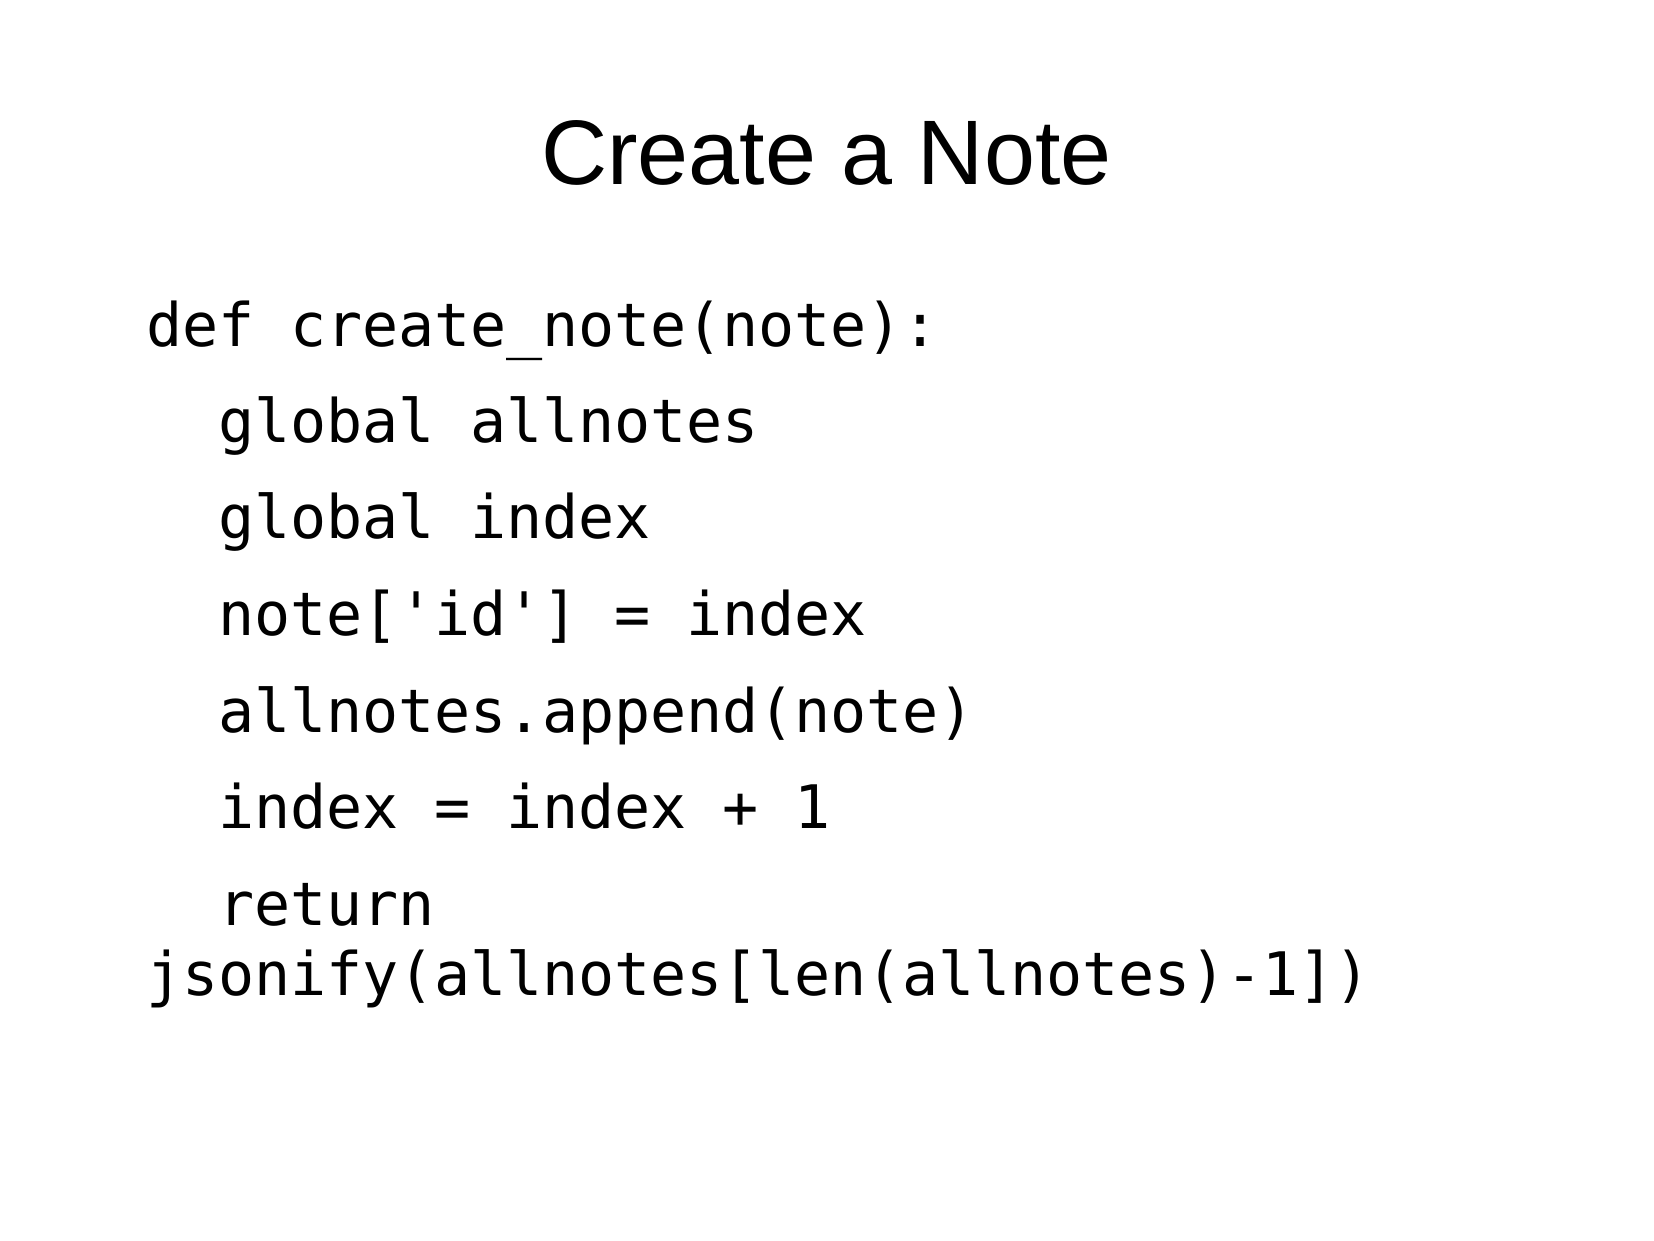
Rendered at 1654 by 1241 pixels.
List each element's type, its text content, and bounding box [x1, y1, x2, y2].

title Create a Note [82, 49, 1571, 257]
list def create_note(note): global allnotes global index note['id'] = index allnotes.append(note) index = index + 1 return jsonify(allnotes[len(allnotes)-1]) [82, 290, 1576, 1010]
